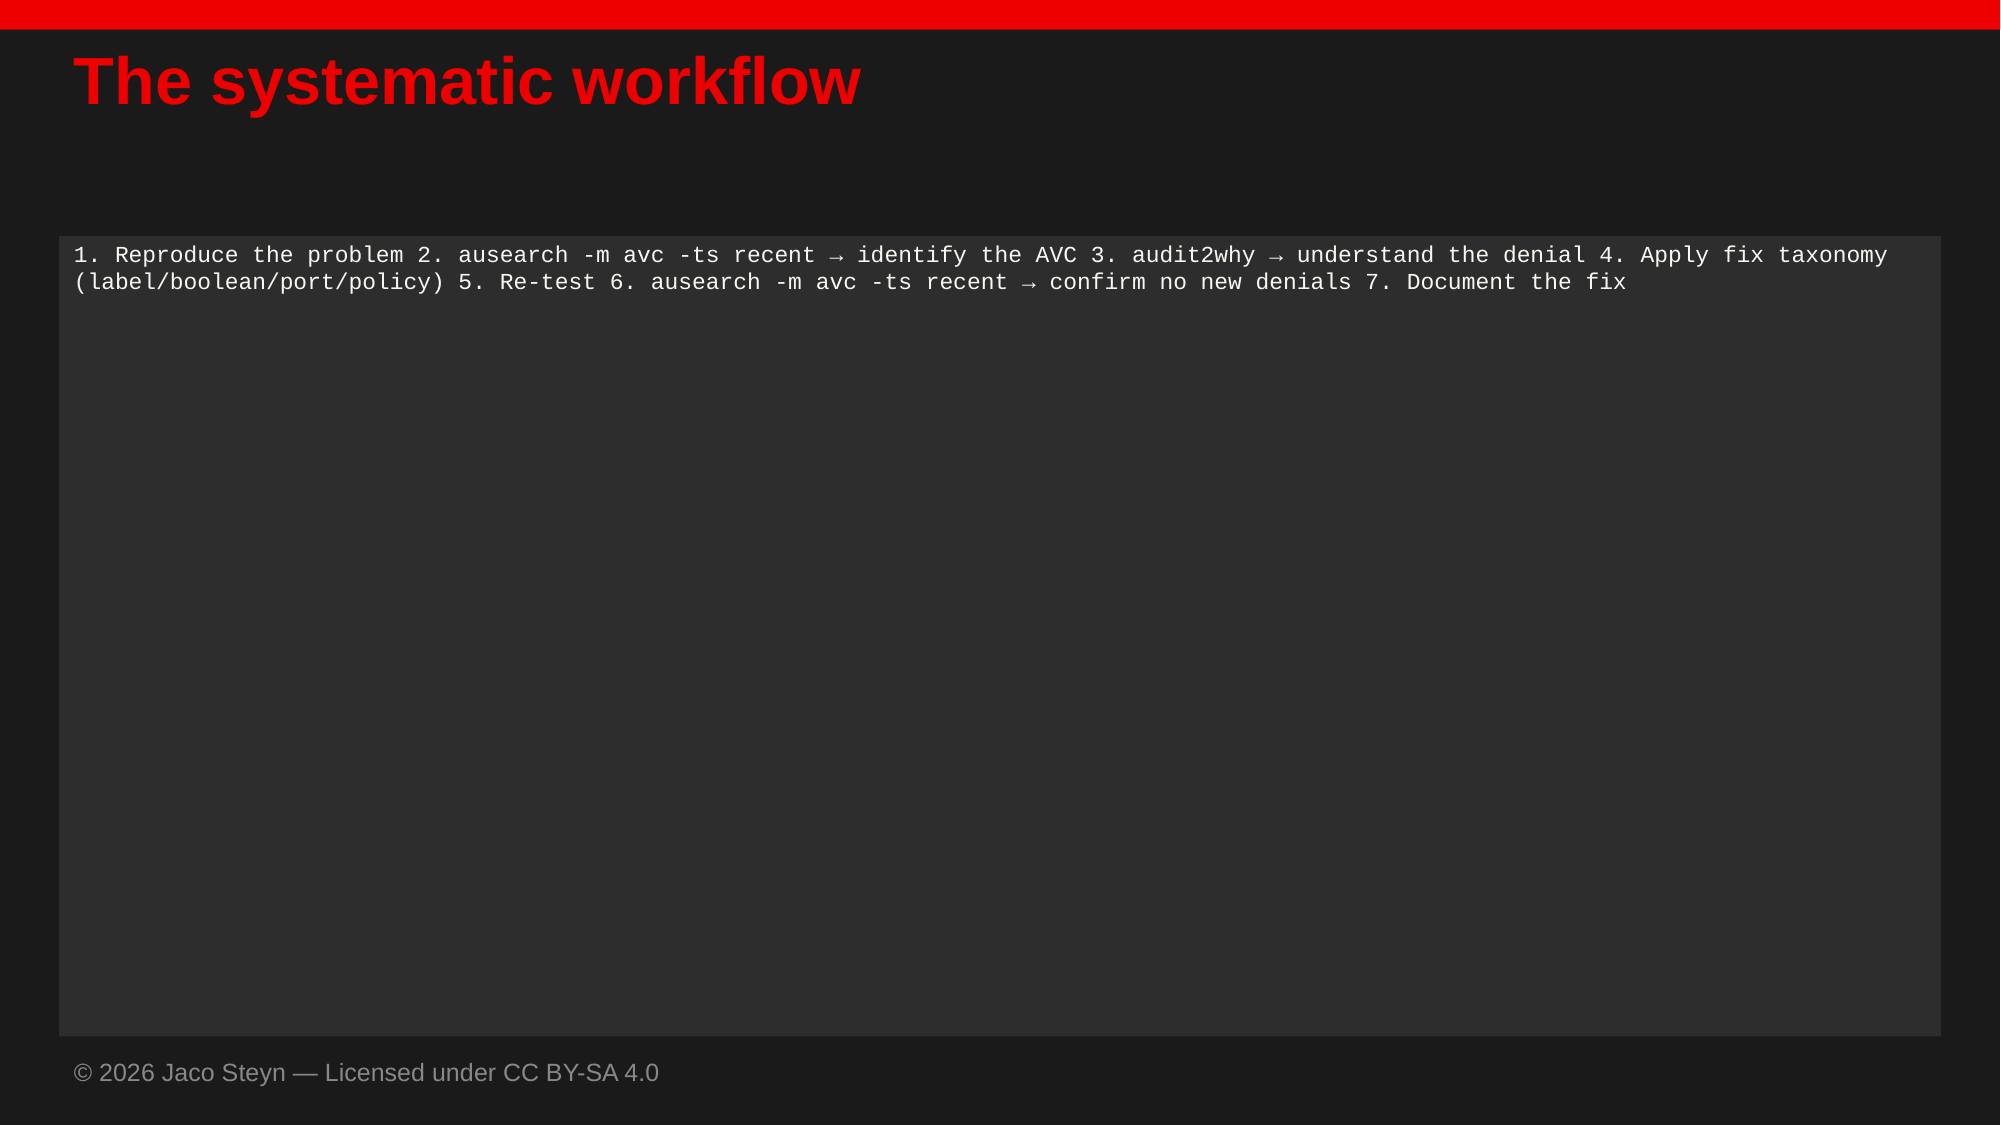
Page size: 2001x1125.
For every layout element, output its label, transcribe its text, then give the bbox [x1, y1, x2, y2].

text_box [0, 0, 2001, 30]
text_box The systematic workflow [59, 36, 1942, 208]
text_box 1. Reproduce the problem 2. ausearch -m avc -ts recent → identify the AVC 3. audit2why → understand the denial 4. Apply fix taxonomy (label/boolean/port/policy) 5. Re-test 6. ausearch -m avc -ts recent → confirm no new denials 7. Document the fix [59, 236, 1942, 1037]
text_box © 2026 Jaco Steyn — Licensed under CC BY-SA 4.0 [59, 1051, 1942, 1093]
